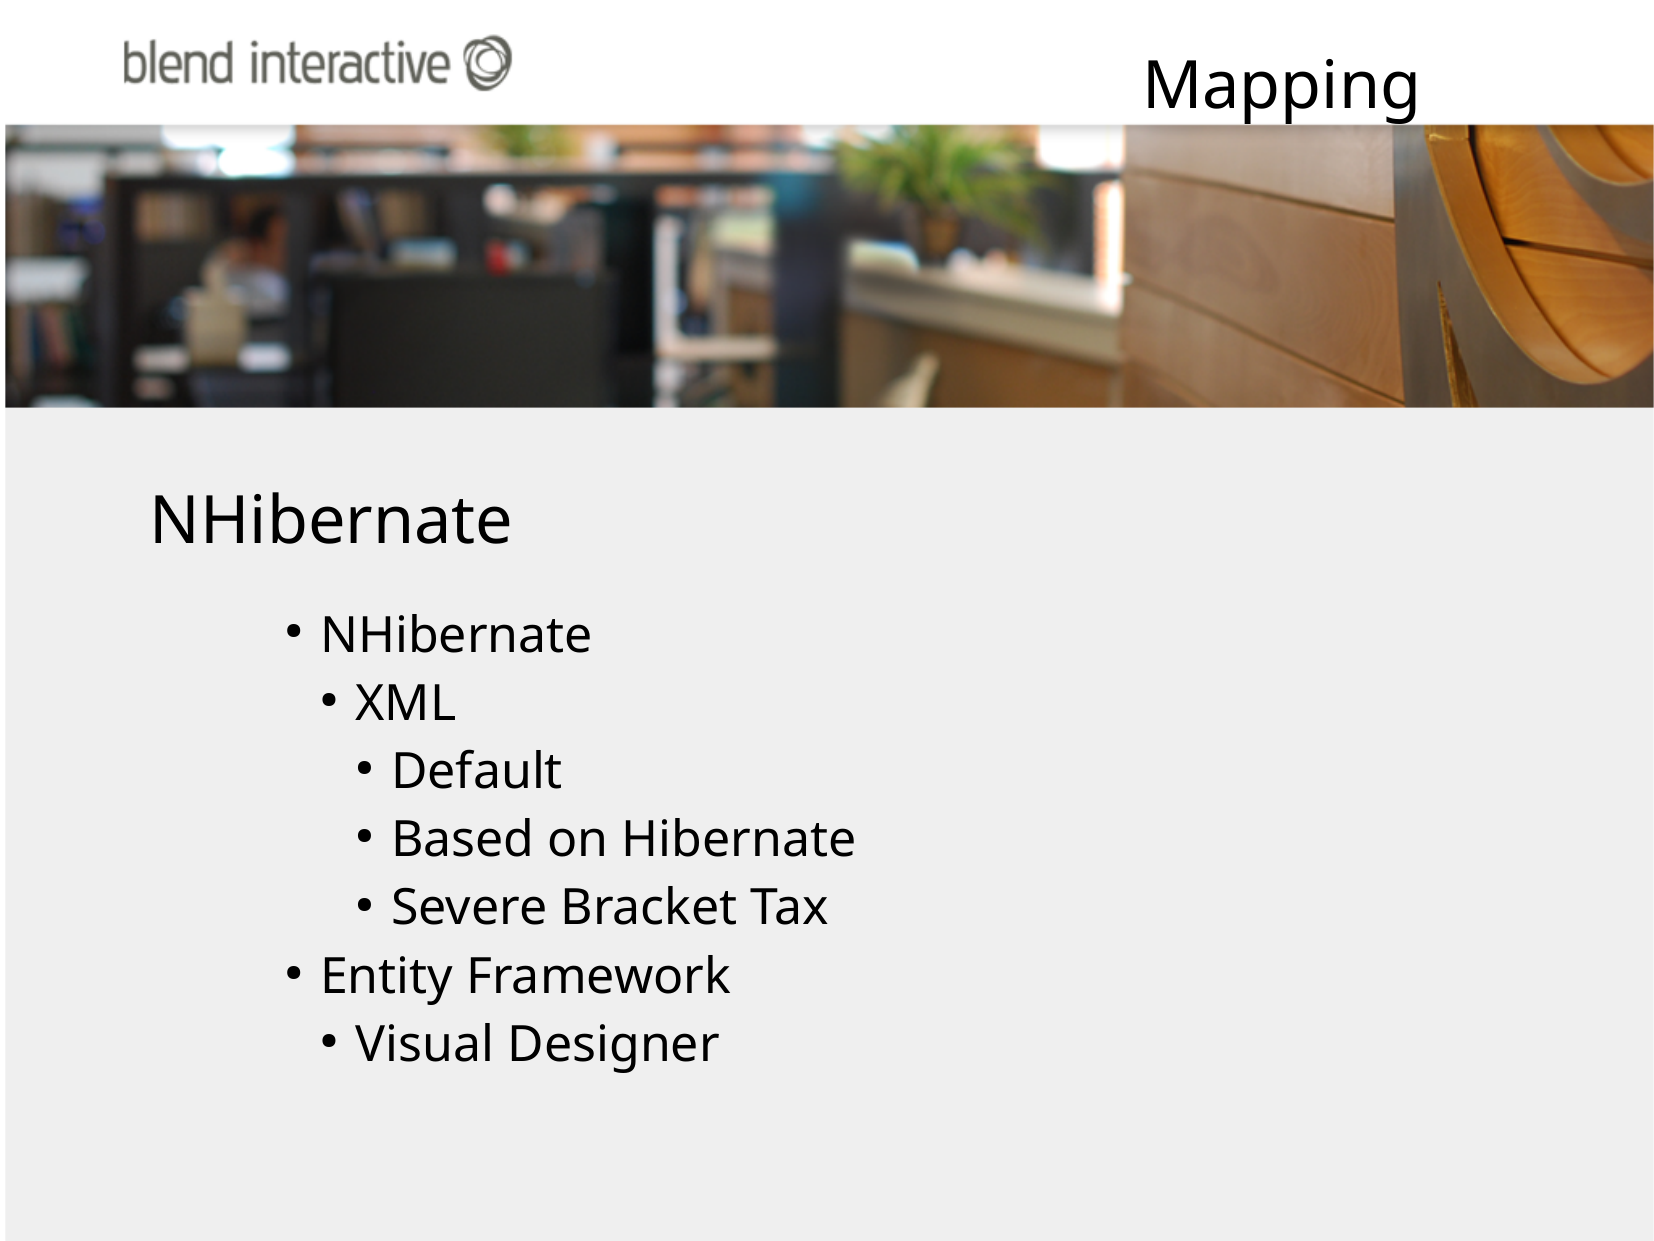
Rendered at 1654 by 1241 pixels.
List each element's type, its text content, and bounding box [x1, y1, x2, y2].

text_box Mapping [1127, 30, 1409, 125]
text_box NHibernate [135, 465, 490, 561]
picture [5, 4, 1654, 1241]
text_box NHibernate XML Default Based on Hibernate Severe Bracket Tax Entity Framework Visual Designer [270, 591, 1411, 1186]
